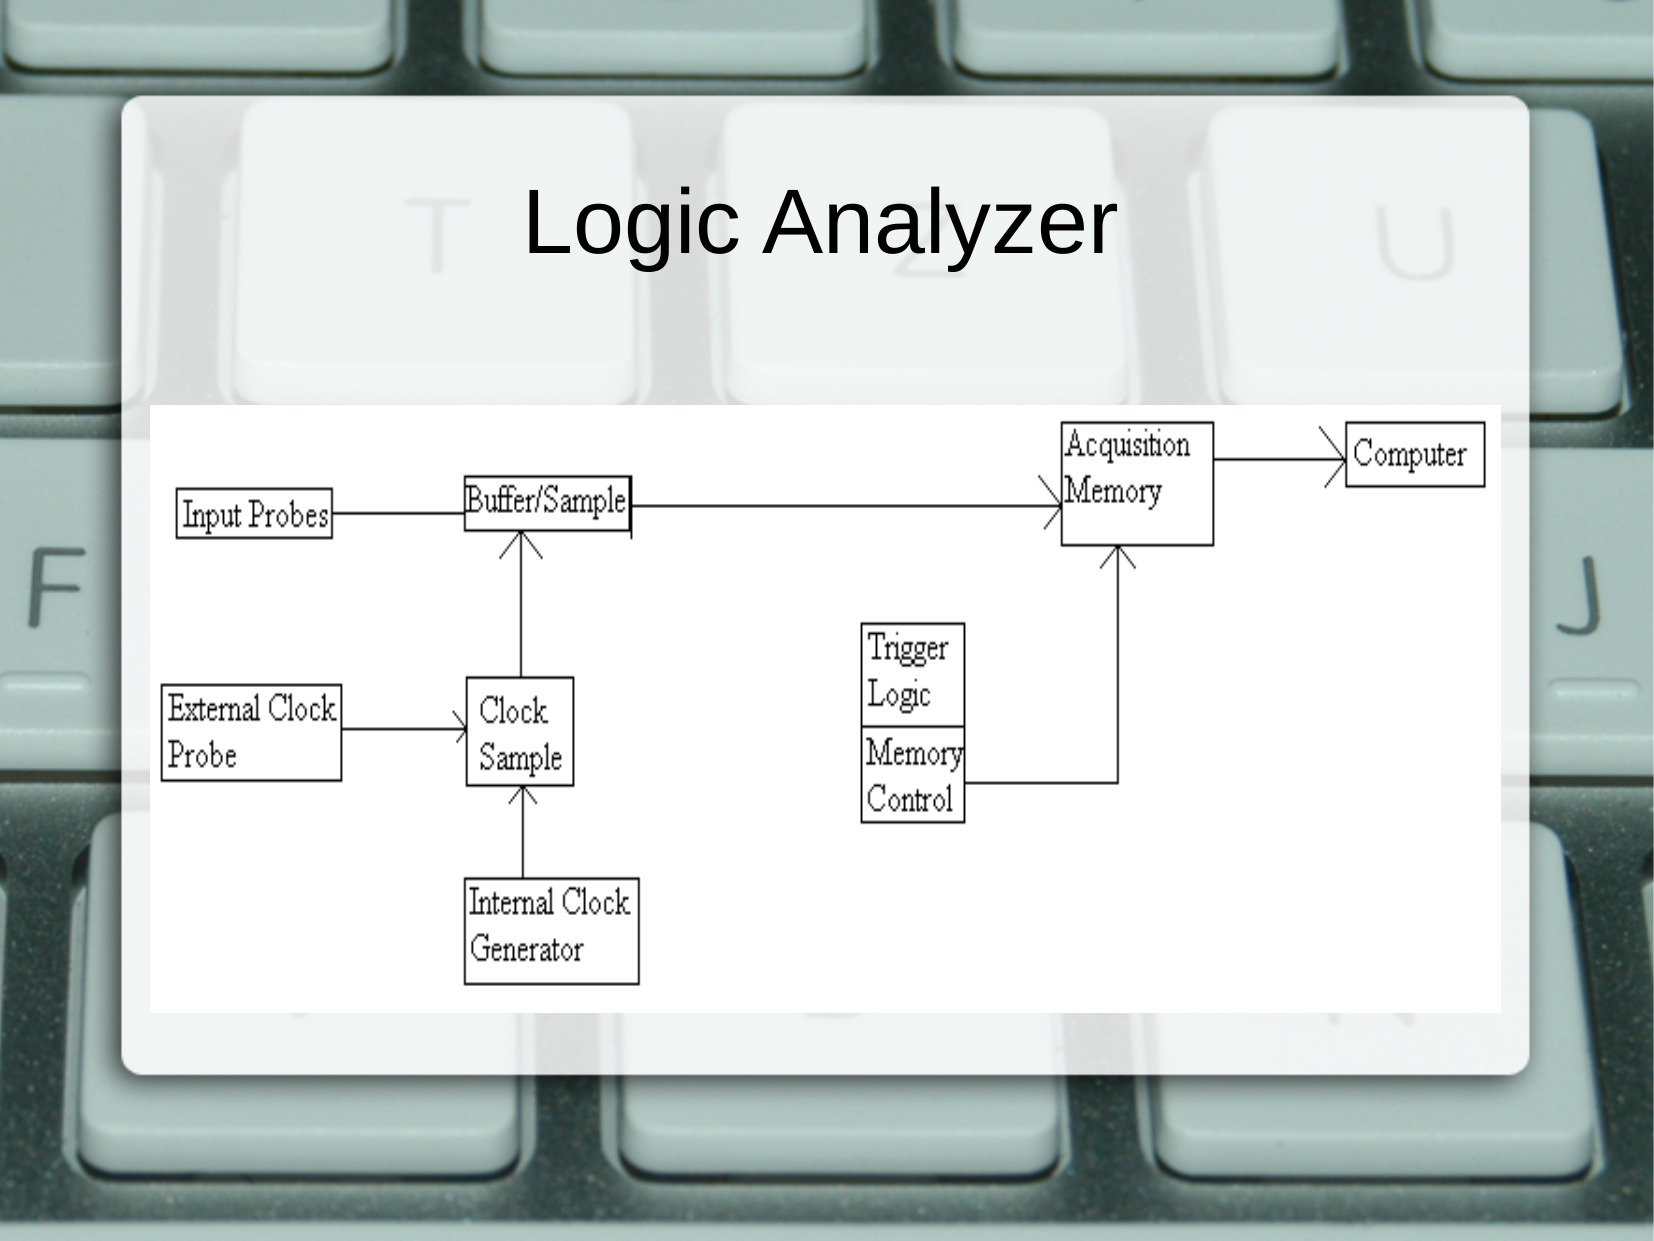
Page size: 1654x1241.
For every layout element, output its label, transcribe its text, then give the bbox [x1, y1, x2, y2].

picture [0, 0, 1654, 1241]
chart [147, 354, 1506, 1063]
title Logic Analyzer [135, 117, 1506, 325]
